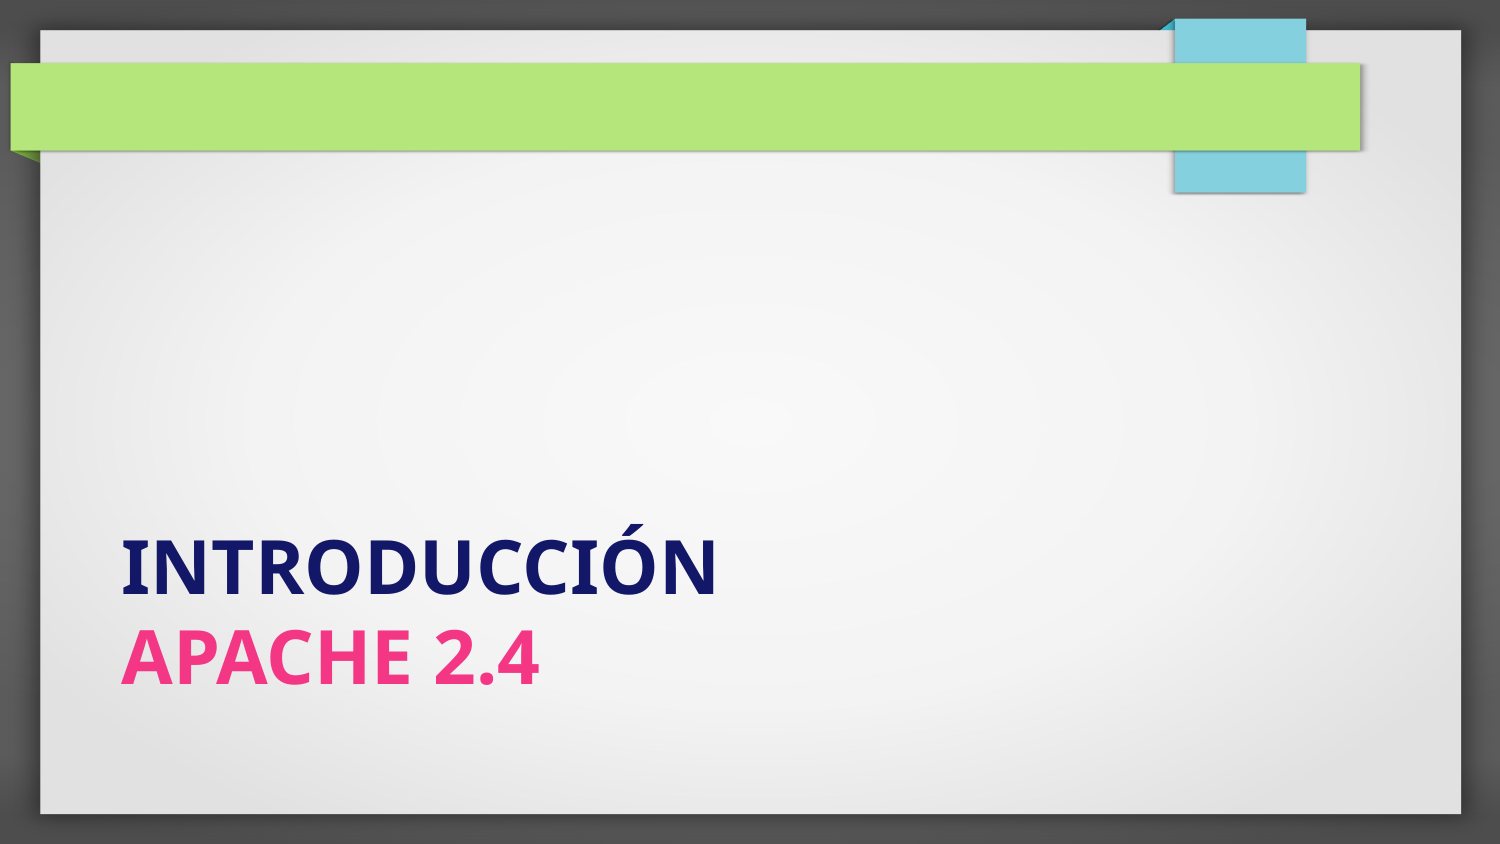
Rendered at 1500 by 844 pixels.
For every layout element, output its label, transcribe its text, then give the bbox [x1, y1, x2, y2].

title INTRODUCCIÓN APACHE 2.4 [106, 520, 801, 715]
picture [0, 0, 1500, 844]
